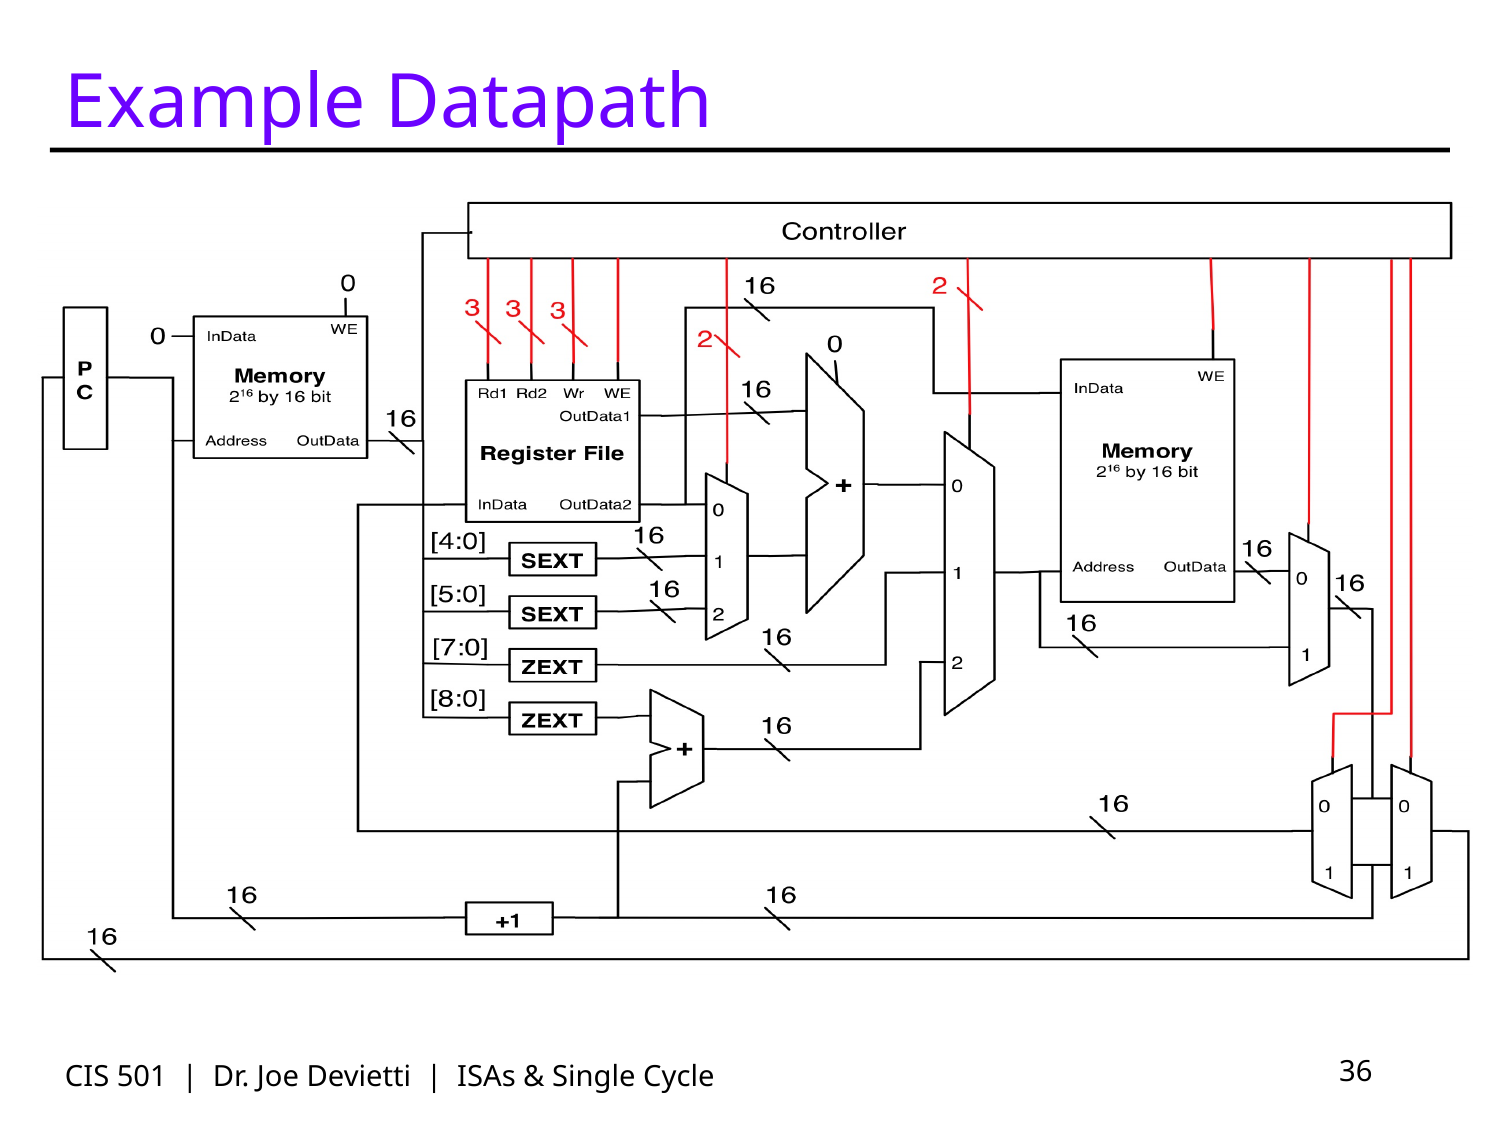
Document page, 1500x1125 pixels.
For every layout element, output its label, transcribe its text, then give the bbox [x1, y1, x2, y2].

text_box Example Datapath [49, 37, 1375, 150]
text_box CIS 501 | Dr. Joe Devietti | ISAs & Single Cycle [49, 1049, 988, 1100]
picture [37, 199, 1473, 975]
text_box <number> [1074, 1049, 1388, 1100]
